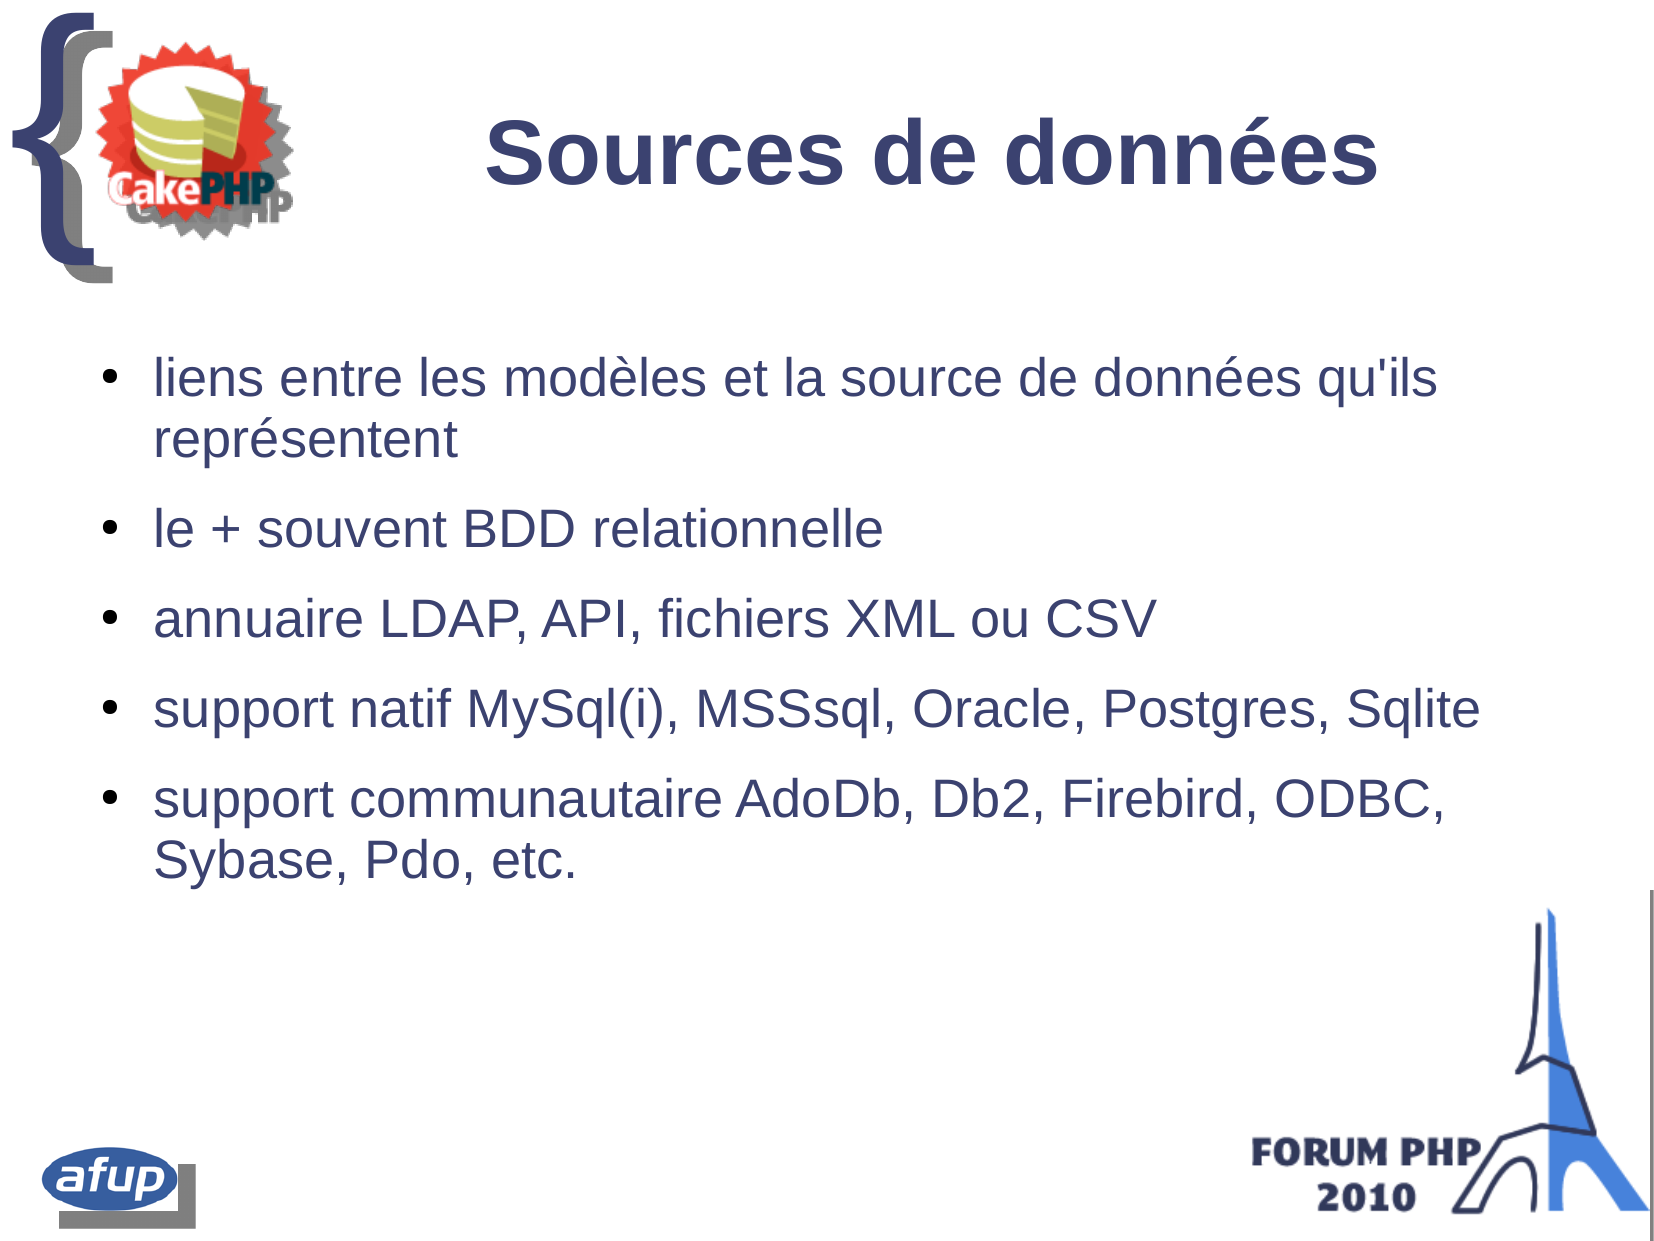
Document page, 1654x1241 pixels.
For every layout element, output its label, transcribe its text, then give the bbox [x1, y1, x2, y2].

list liens entre les modèles et la source de données qu'ils représentent le + souvent BDD relationnelle annuaire LDAP, API, fichiers XML ou CSV support natif MySql(i), MSSsql, Oracle, Postgres, Sqlite support communautaire AdoDb, Db2, Firebird, ODBC, Sybase, Pdo, etc. [82, 290, 1571, 1094]
picture [88, 35, 284, 231]
picture [1240, 872, 1650, 1241]
title Sources de données [295, 56, 1571, 250]
picture [41, 1146, 178, 1211]
